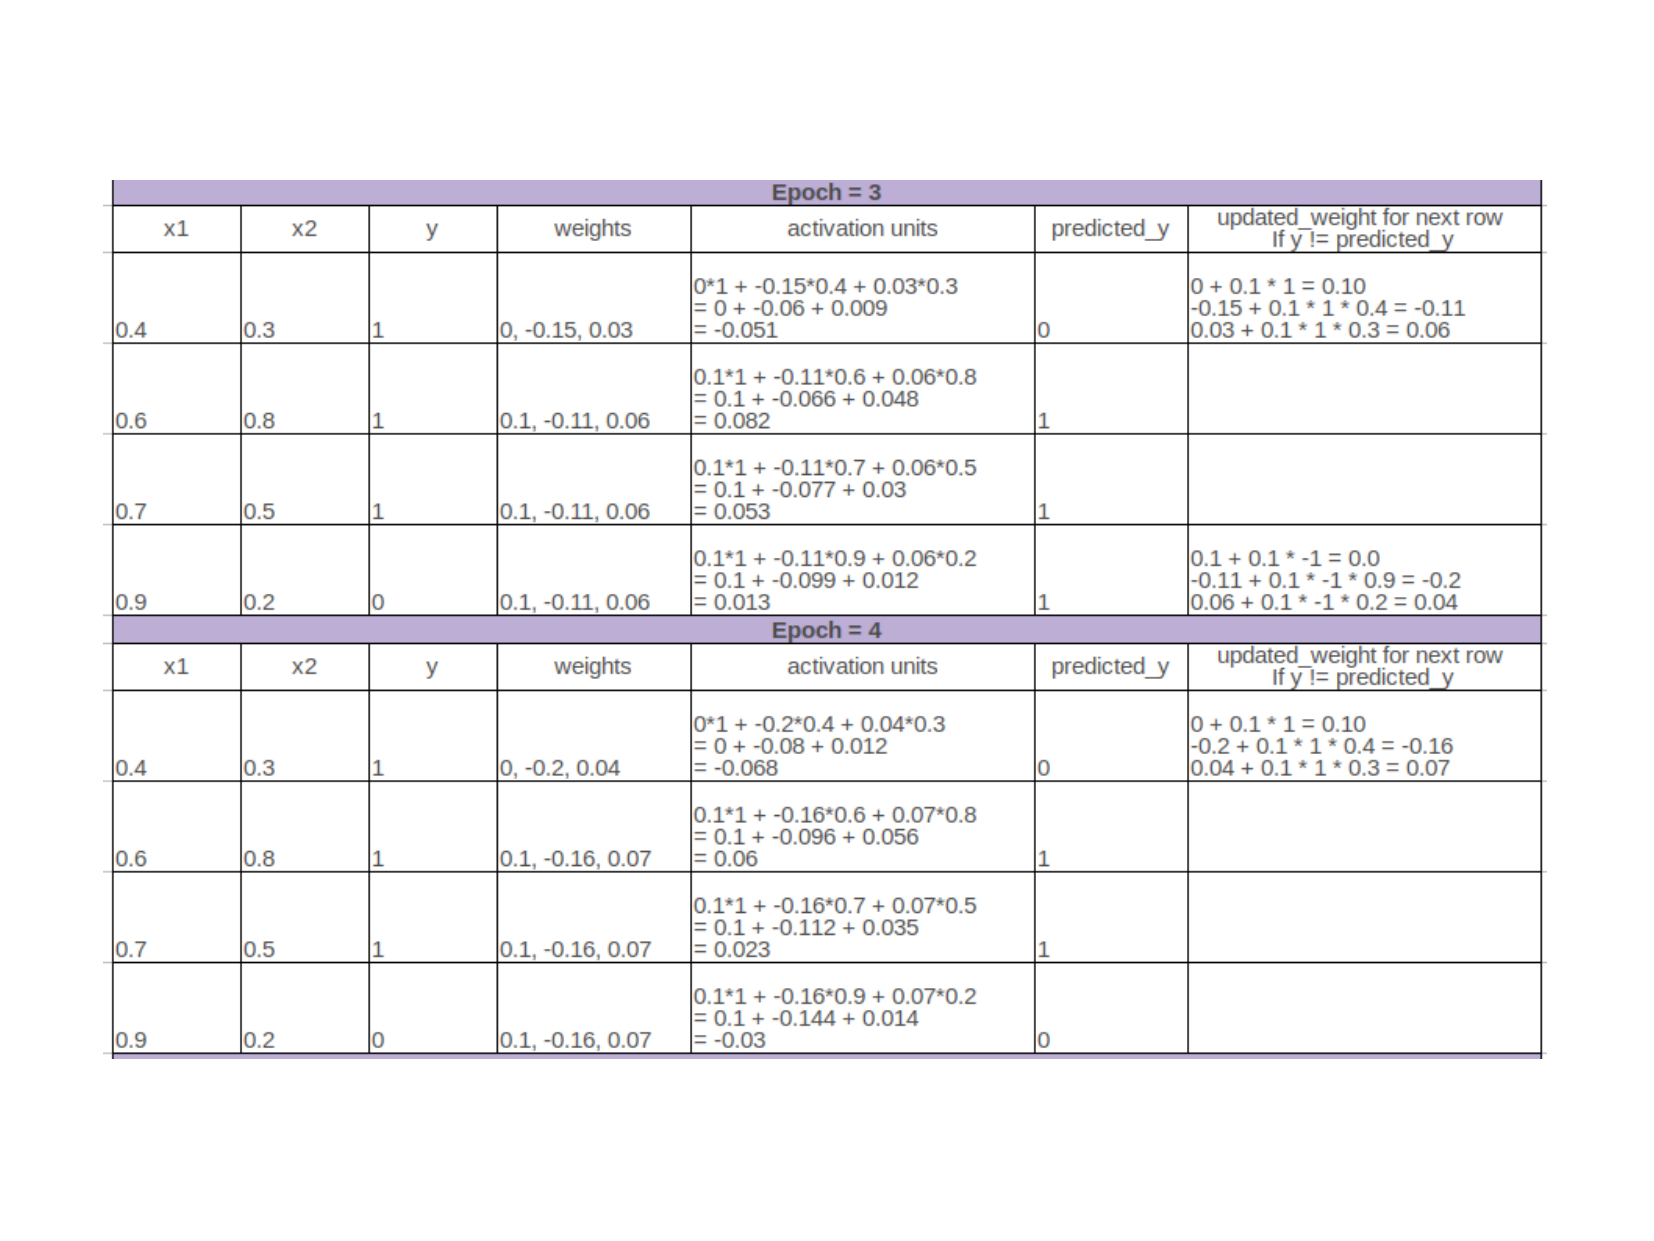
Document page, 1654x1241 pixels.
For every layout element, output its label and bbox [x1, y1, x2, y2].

picture [103, 180, 1547, 1059]
